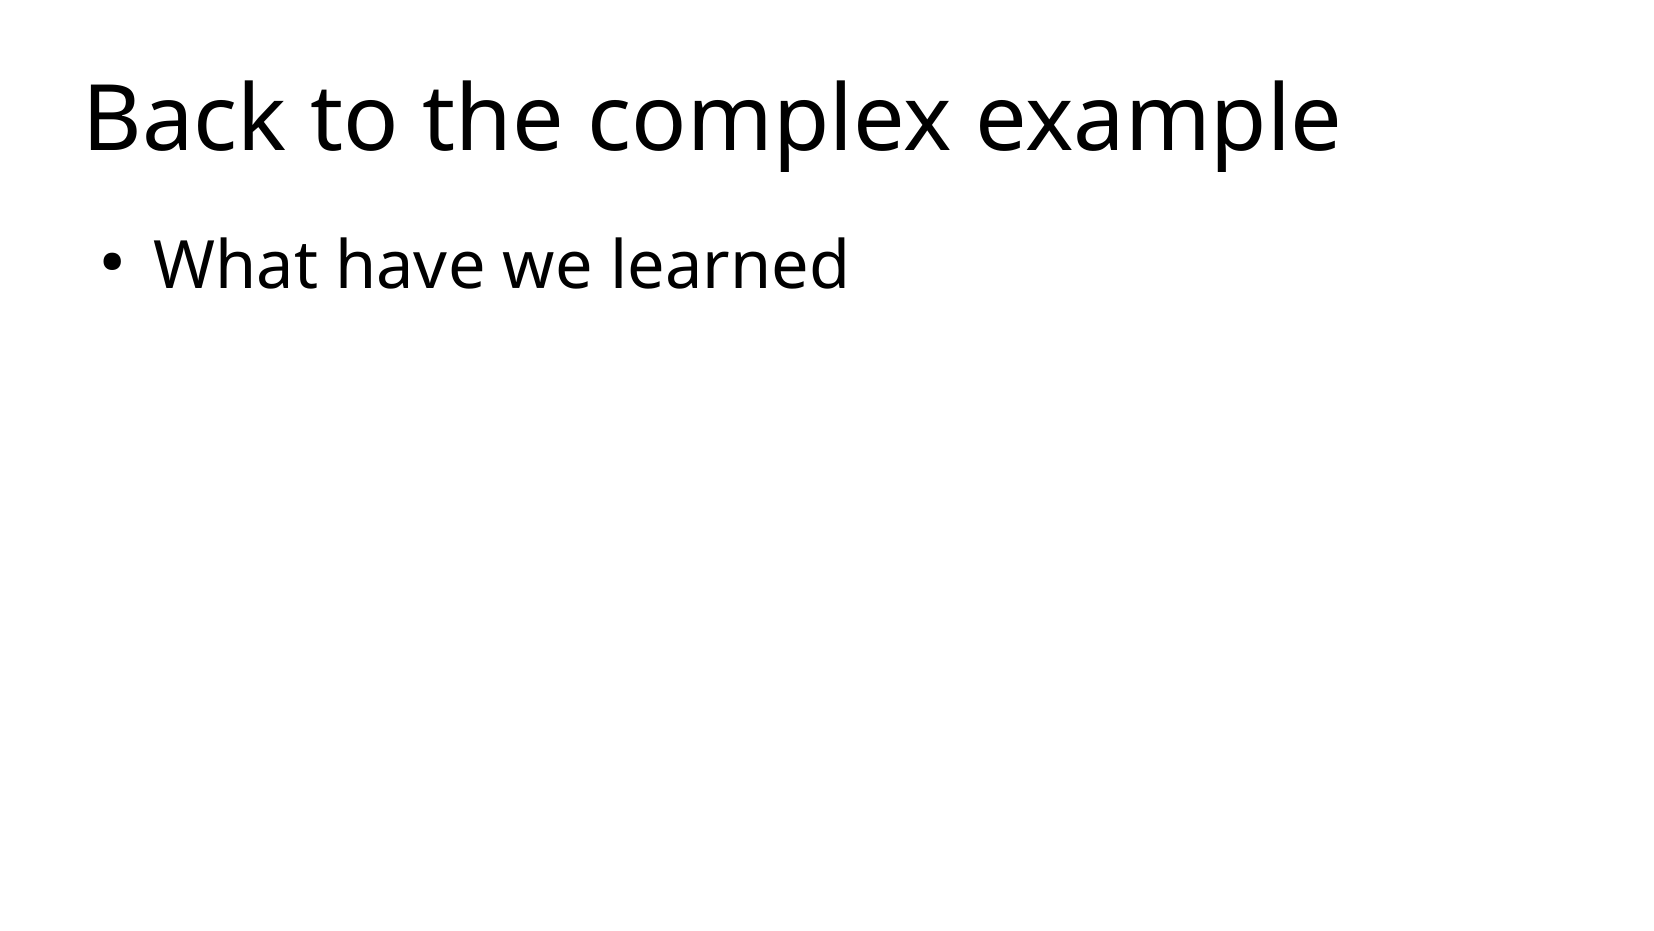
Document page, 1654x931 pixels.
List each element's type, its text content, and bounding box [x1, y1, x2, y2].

list What have we learned [82, 217, 1571, 758]
title Back to the complex example [82, 37, 1571, 193]
